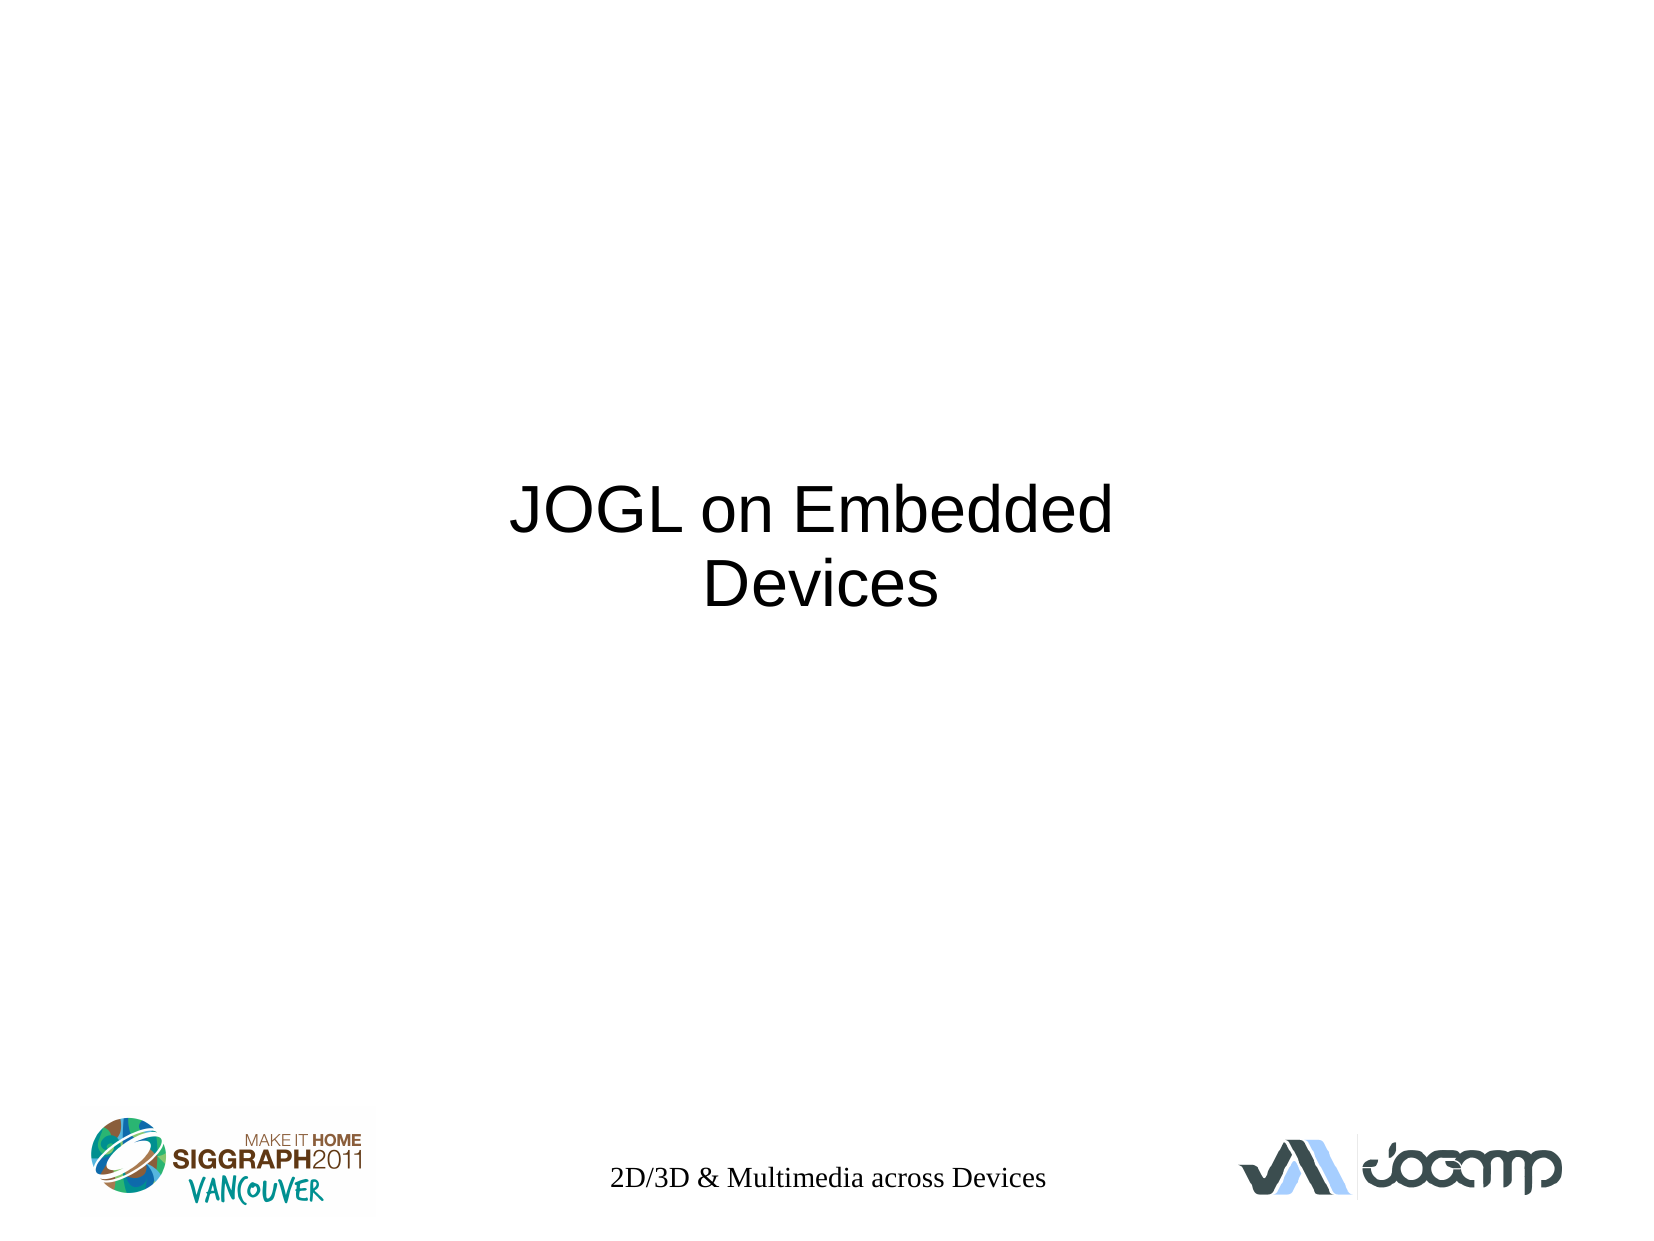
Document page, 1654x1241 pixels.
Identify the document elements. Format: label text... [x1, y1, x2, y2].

subtitle JOGL on Embedded Devices [68, 49, 1576, 1044]
picture [1237, 1134, 1562, 1200]
picture [80, 1106, 376, 1217]
